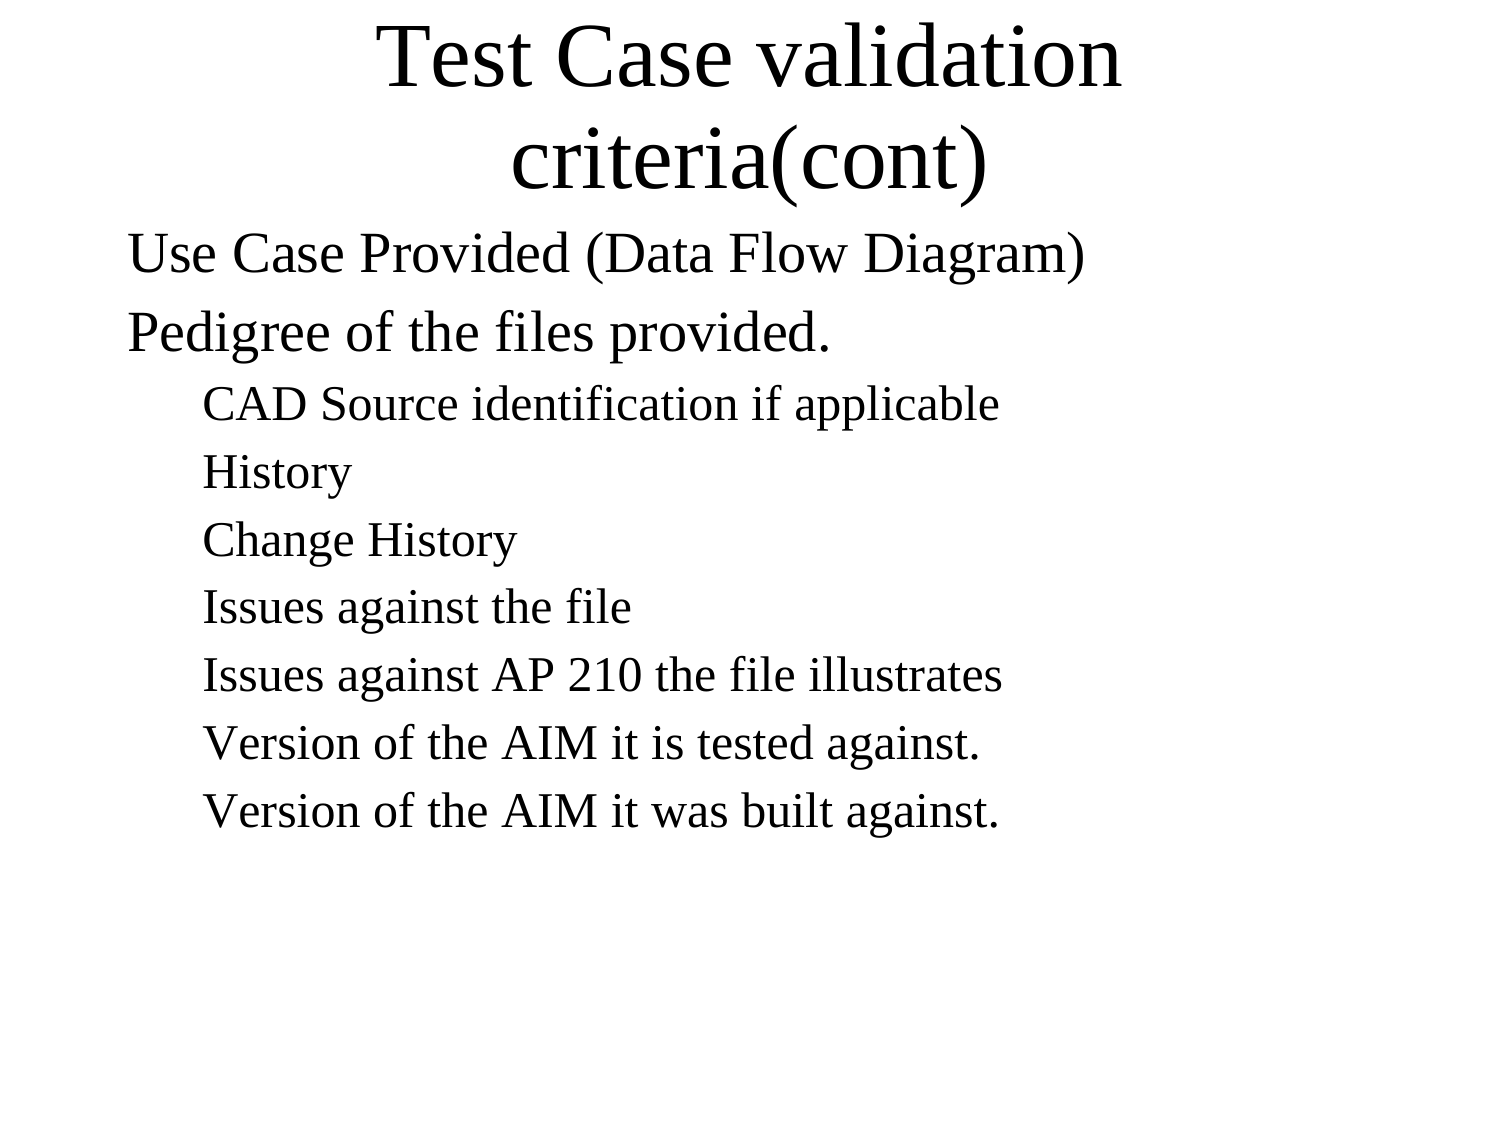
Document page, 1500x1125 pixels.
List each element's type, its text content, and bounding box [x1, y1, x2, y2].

title Test Case validation criteria(cont) [112, 0, 1388, 212]
list Use Case Provided (Data Flow Diagram) Pedigree of the files provided. CAD Source identification if applicable History Change History Issues against the file Issues against AP 210 the file illustrates Version of the AIM it is tested against. Version of the AIM it was built against. [112, 212, 1388, 914]
